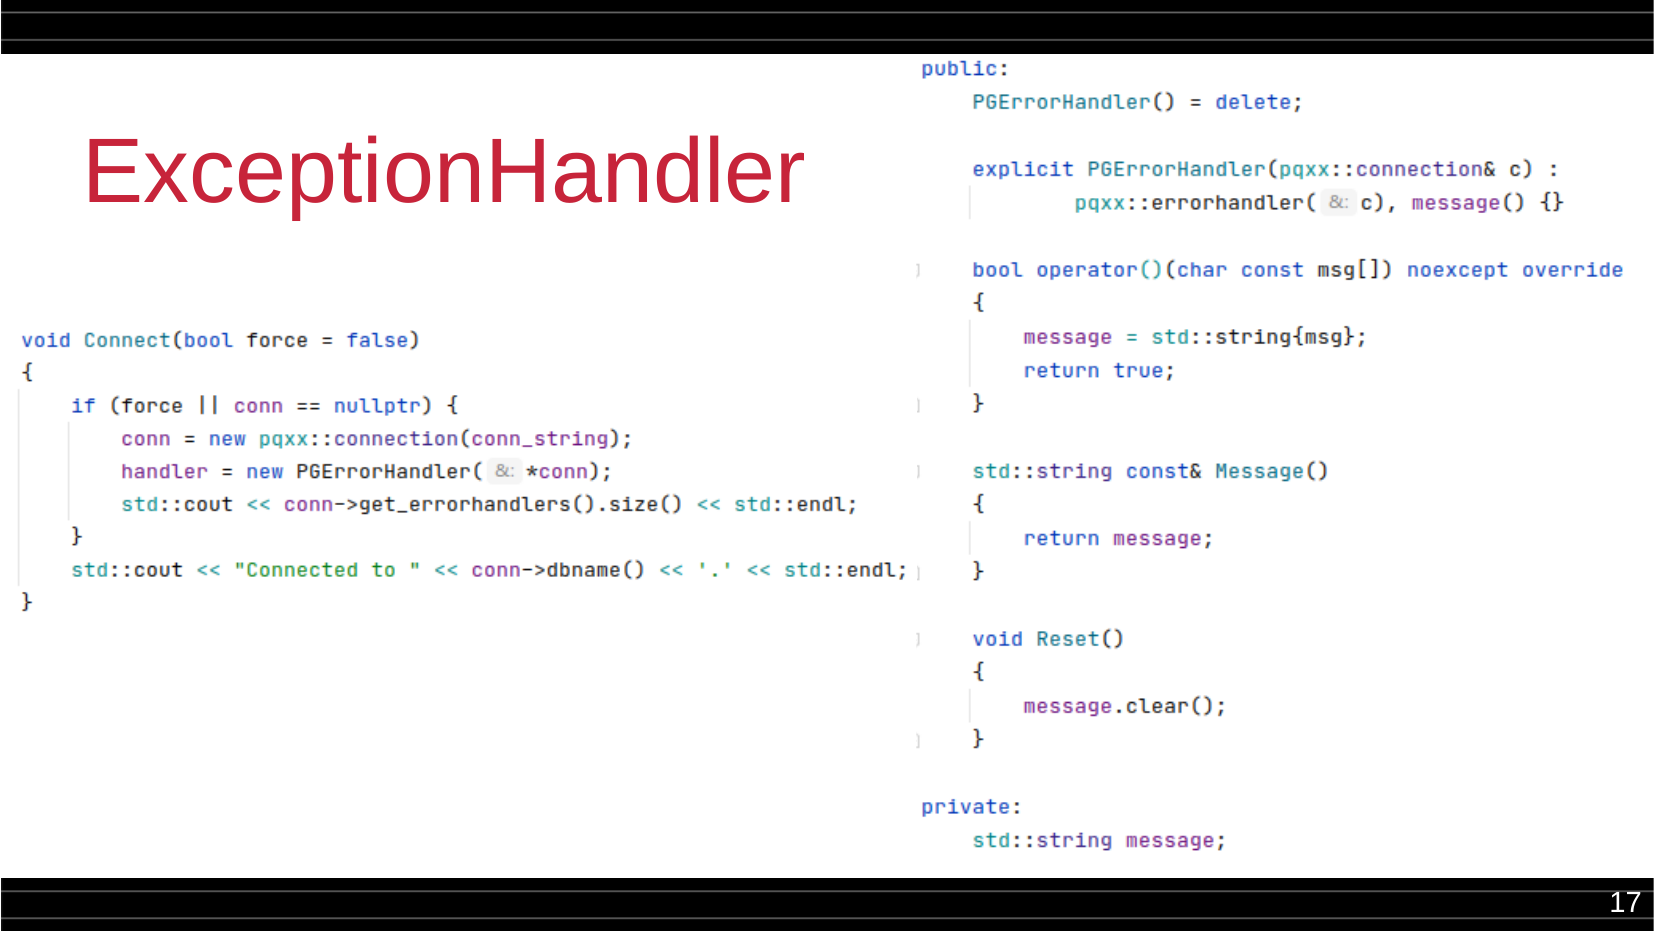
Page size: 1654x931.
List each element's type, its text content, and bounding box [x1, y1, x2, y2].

picture [1, 0, 1654, 54]
picture [1, 878, 1654, 931]
picture [15, 58, 1637, 857]
title ExceptionHandler [82, 92, 916, 249]
